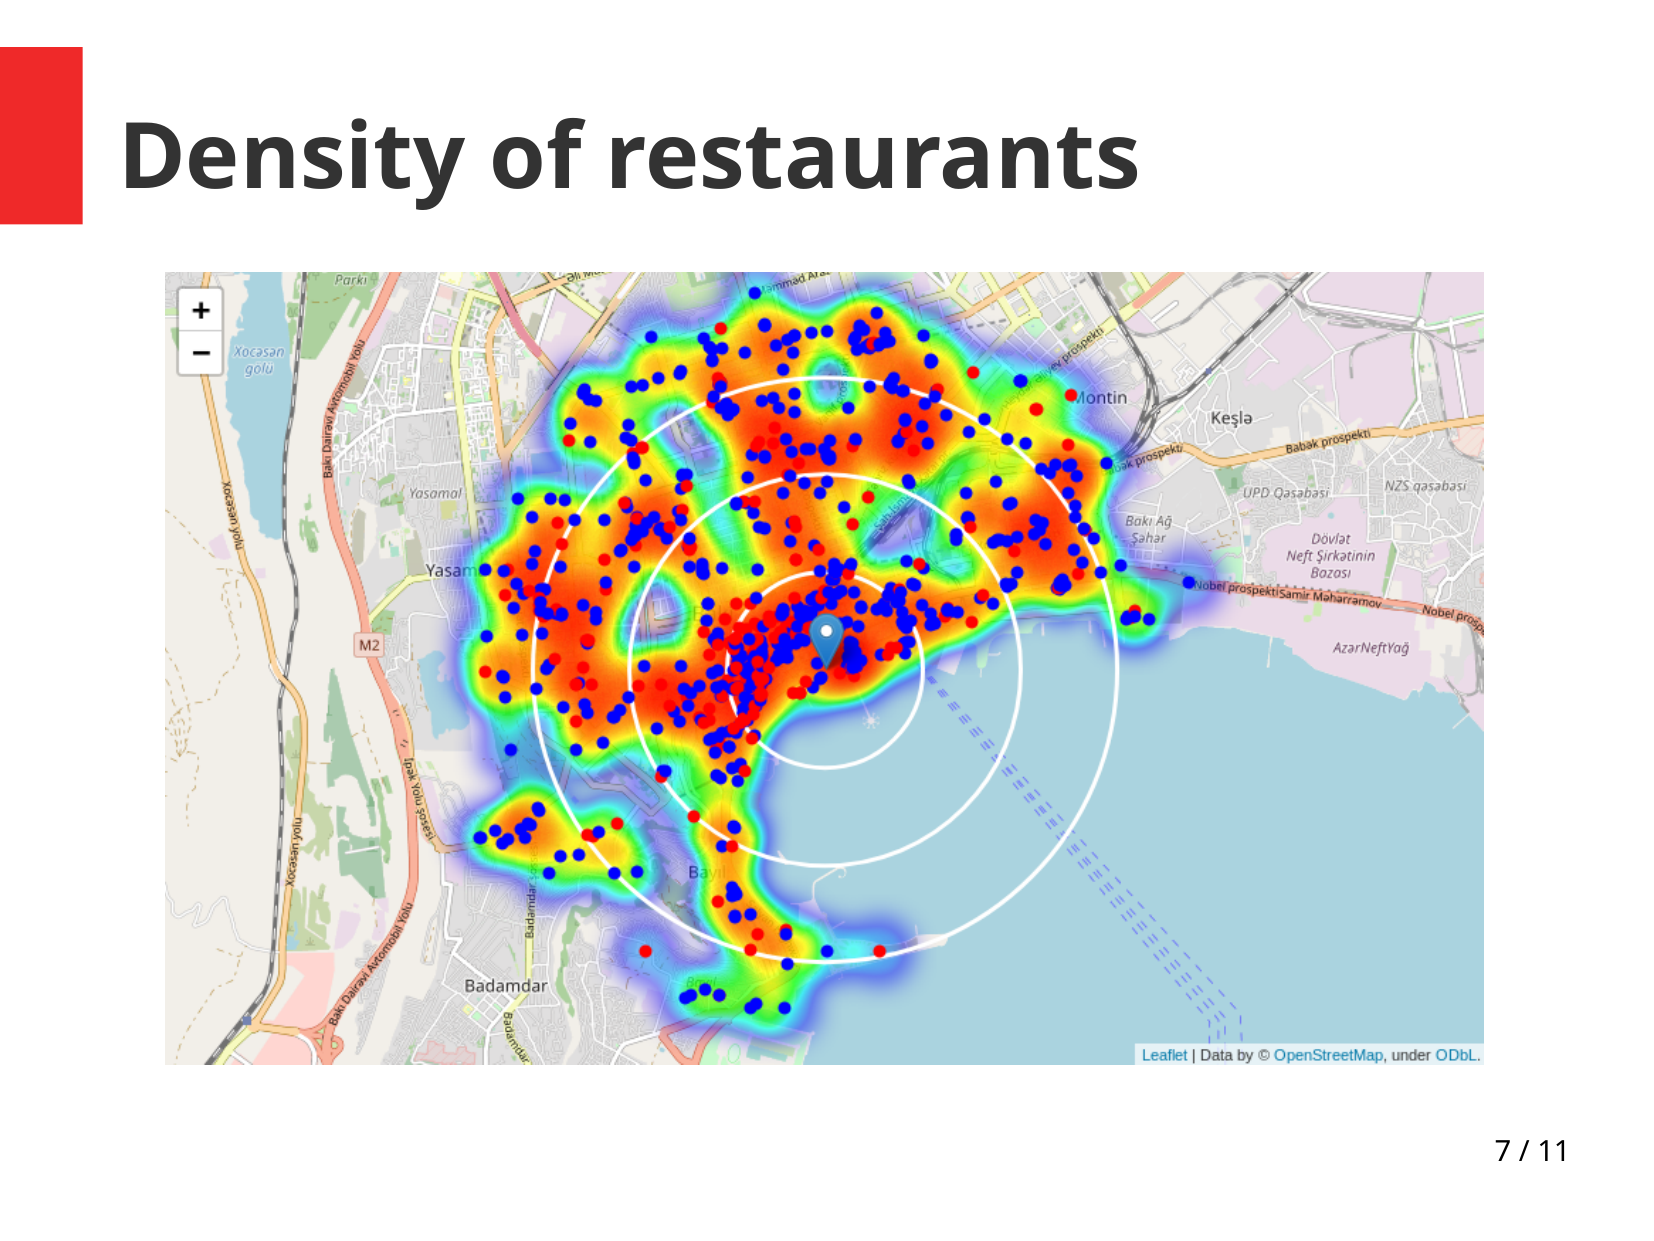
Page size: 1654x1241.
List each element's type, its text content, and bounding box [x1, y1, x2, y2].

picture [165, 272, 1484, 1066]
title Density of restaurants [118, 49, 1571, 257]
